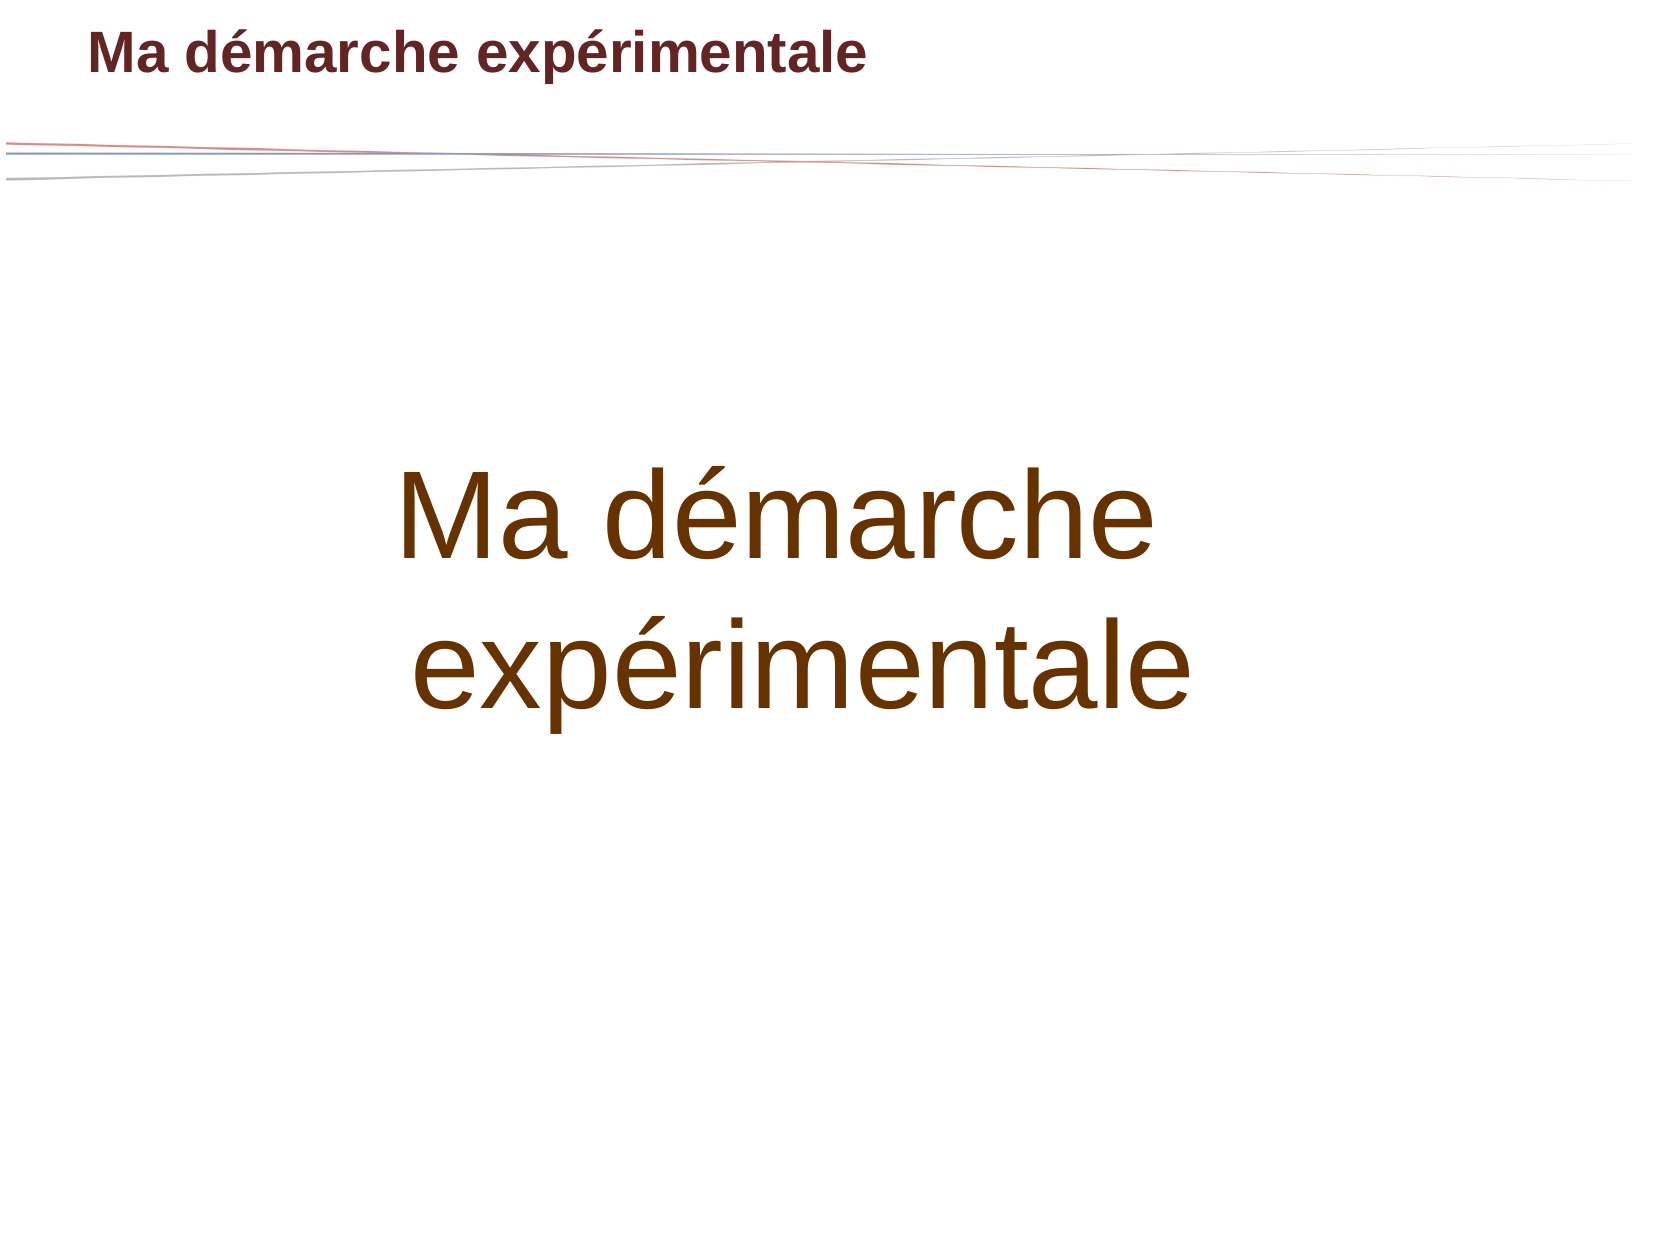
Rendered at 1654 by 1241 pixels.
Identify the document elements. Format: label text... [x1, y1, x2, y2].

picture [6, 133, 1632, 208]
list Ma démarche expérimentale [177, 336, 1288, 831]
title Ma démarche expérimentale [0, 14, 957, 133]
